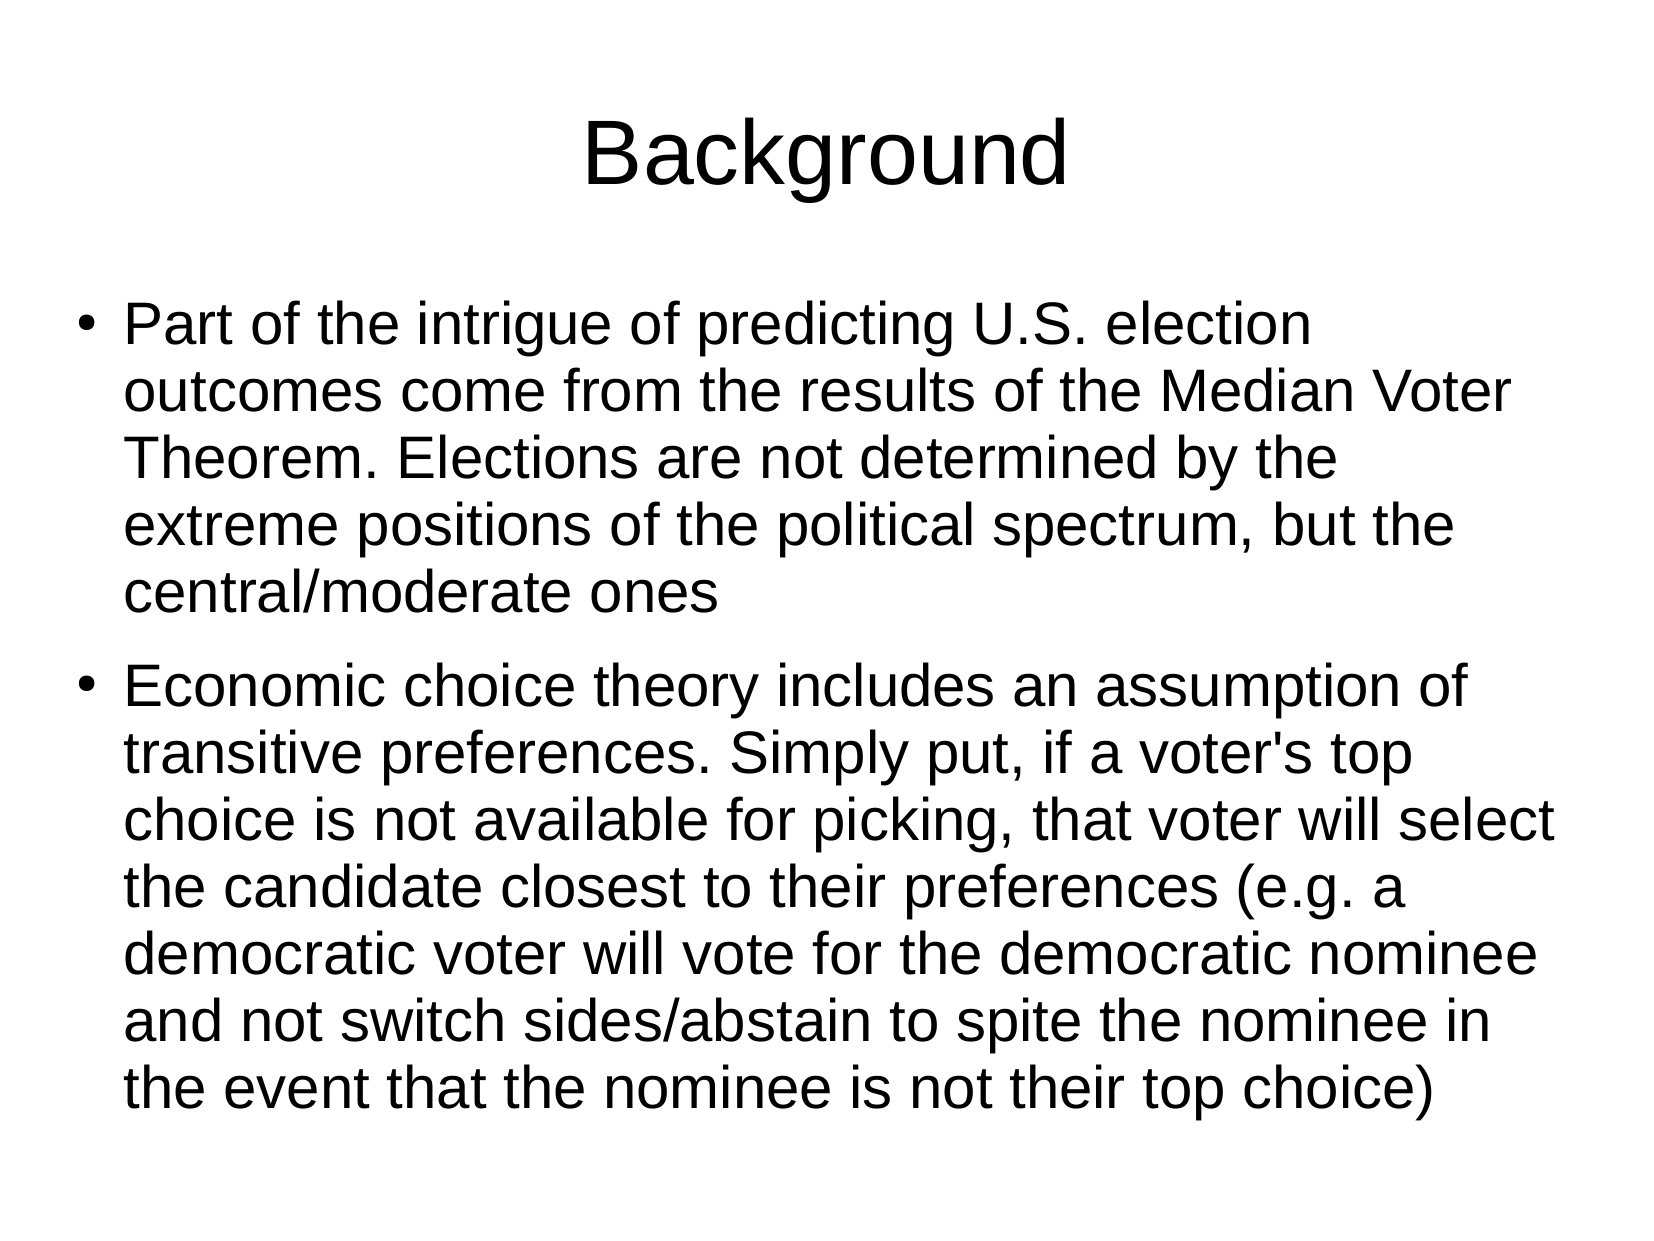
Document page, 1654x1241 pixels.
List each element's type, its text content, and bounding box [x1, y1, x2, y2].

list Part of the intrigue of predicting U.S. election outcomes come from the results of the Median Voter Theorem. Elections are not determined by the extreme positions of the political spectrum, but the central/moderate ones Economic choice theory includes an assumption of transitive preferences. Simply put, if a voter's top choice is not available for picking, that voter will select the candidate closest to their preferences (e.g. a democratic voter will vote for the democratic nominee and not switch sides/abstain to spite the nominee in the event that the nominee is not their top choice) [60, 290, 1571, 1156]
title Background [82, 49, 1571, 257]
